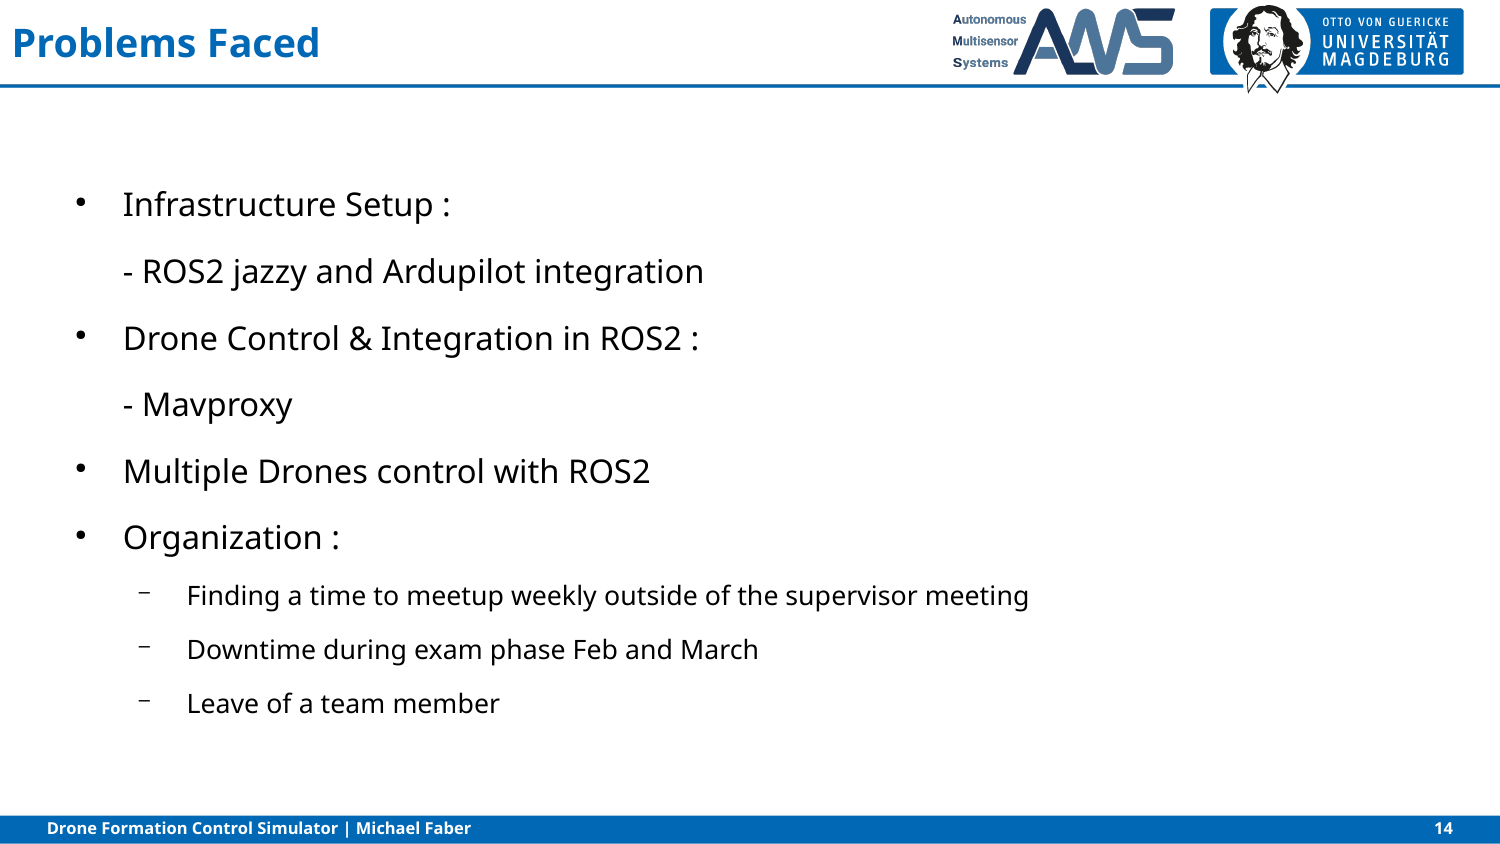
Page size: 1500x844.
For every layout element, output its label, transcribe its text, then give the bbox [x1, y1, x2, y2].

picture [0, 0, 1500, 103]
title Problems Faced [0, 0, 943, 86]
list Infrastructure Setup : - ROS2 jazzy and Ardupilot integration Drone Control & Integration in ROS2 : - Mavproxy Multiple Drones control with ROS2 Organization : Finding a time to meetup weekly outside of the supervisor meeting Downtime during exam phase Feb and March Leave of a team member [59, 184, 1441, 721]
